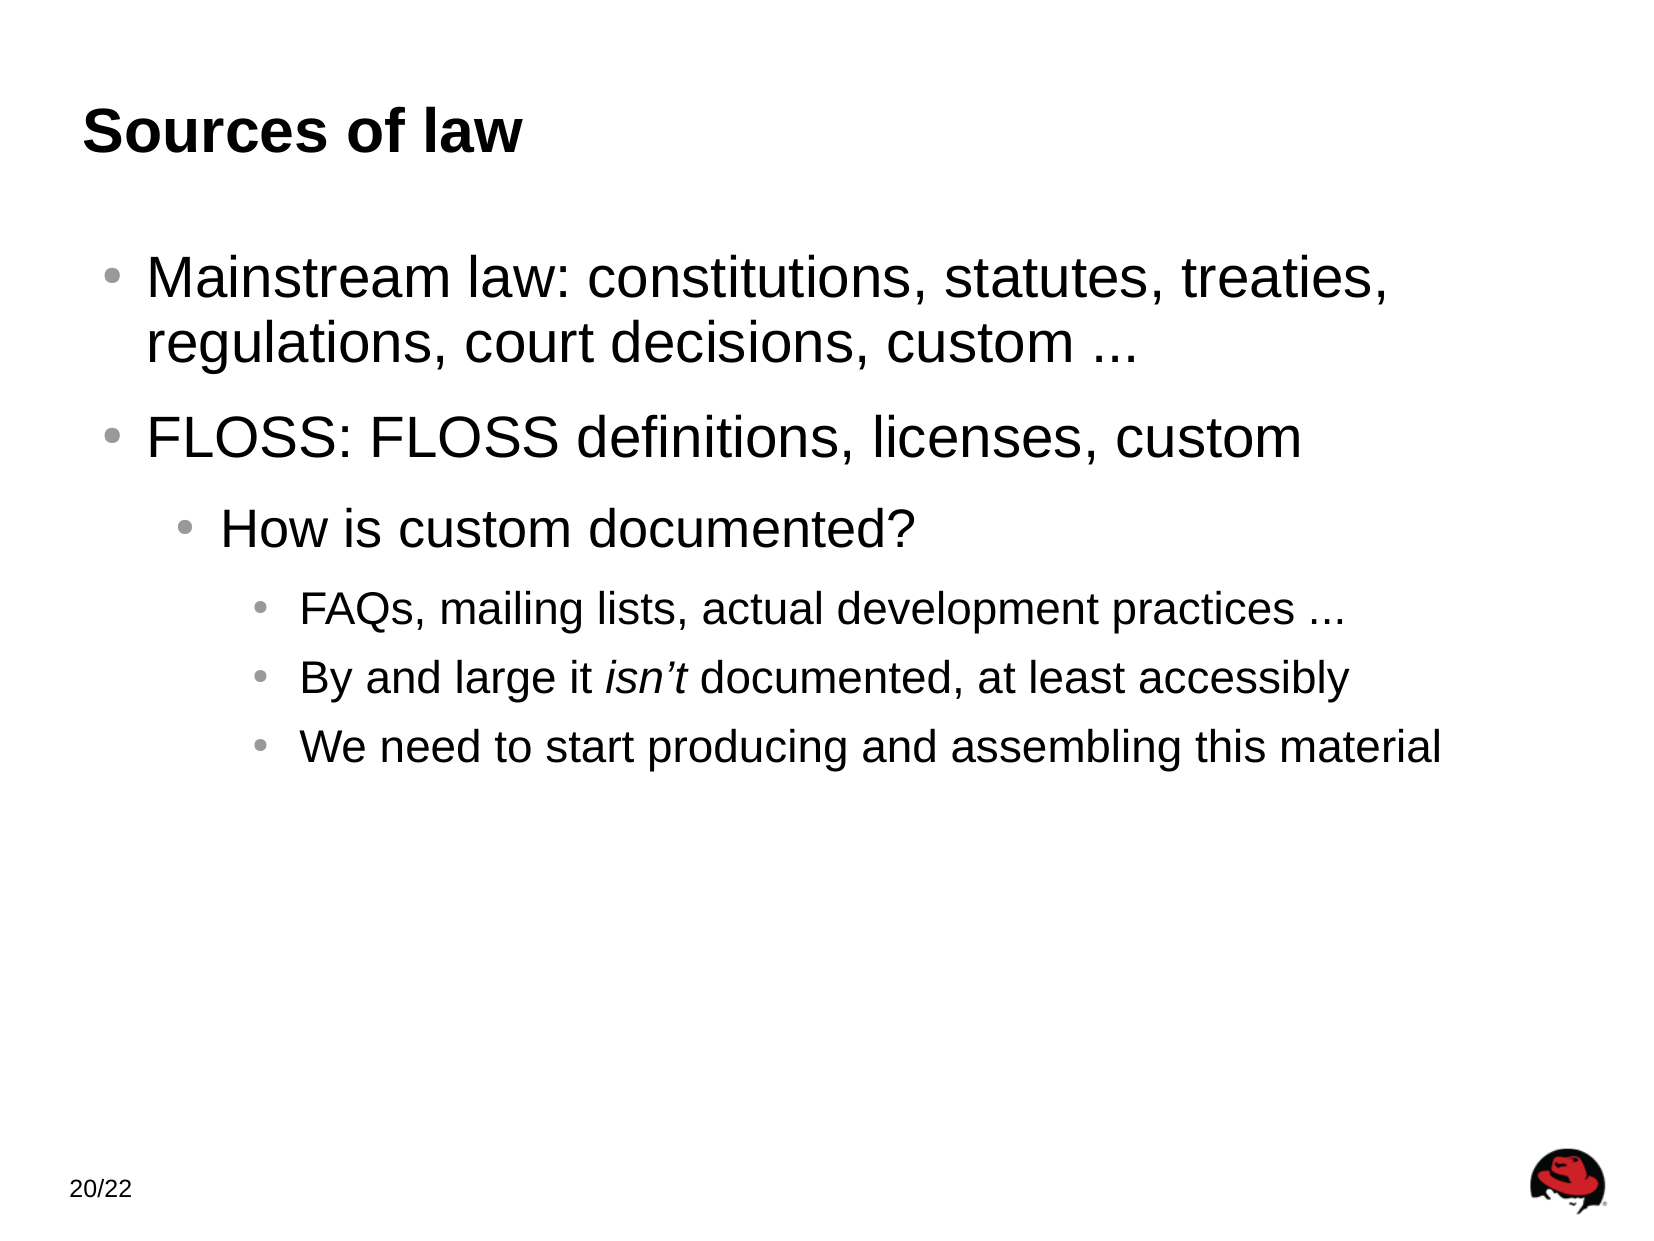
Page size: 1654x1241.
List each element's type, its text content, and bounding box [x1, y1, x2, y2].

title Sources of law [82, 45, 1571, 218]
list Mainstream law: constitutions, statutes, treaties, regulations, court decisions, custom ... FLOSS: FLOSS definitions, licenses, custom How is custom documented? FAQs, mailing lists, actual development practices ... By and large it isn’t documented, at least accessibly We need to start producing and assembling this material [86, 244, 1576, 1024]
picture [1529, 1146, 1613, 1224]
